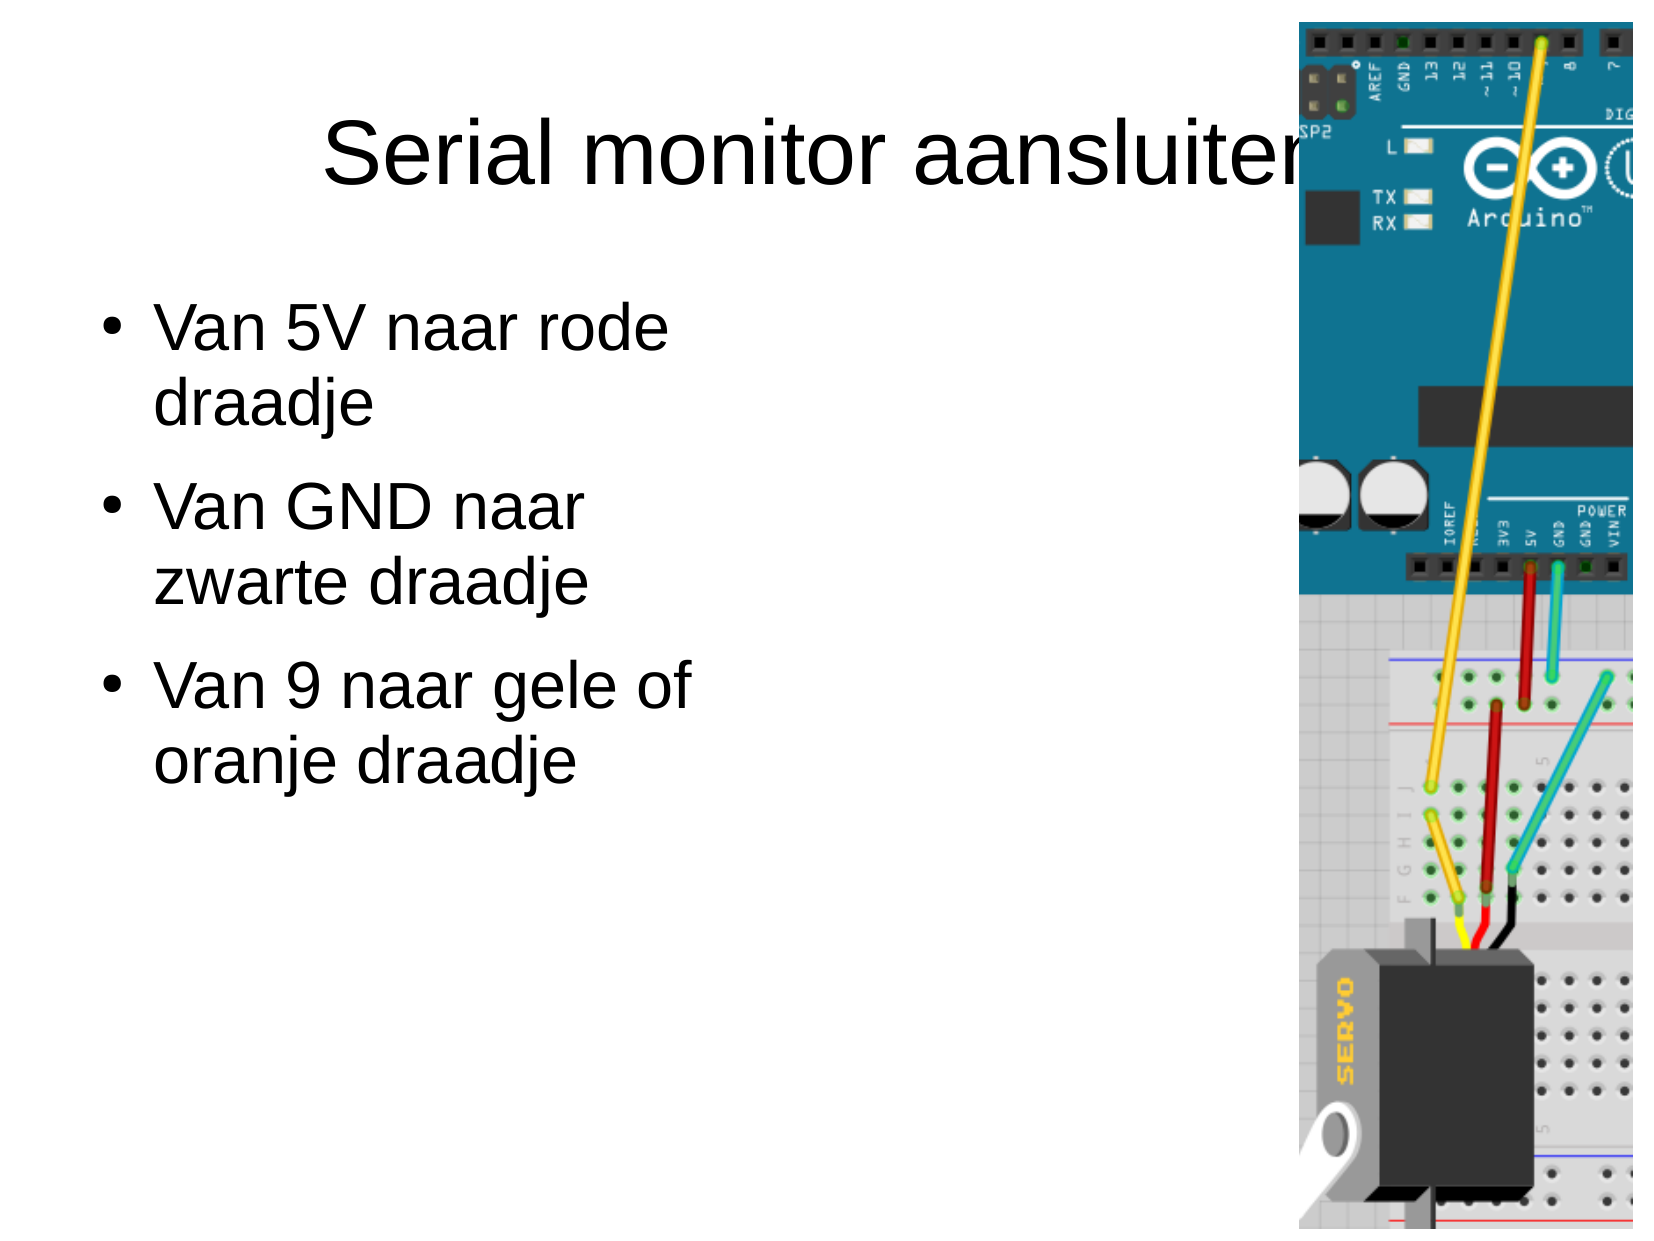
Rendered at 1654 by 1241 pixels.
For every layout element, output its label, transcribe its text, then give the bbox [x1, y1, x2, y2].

title Serial monitor aansluiten [82, 49, 1299, 257]
picture [1299, 22, 1633, 1229]
list Van 5V naar rode draadje Van GND naar zwarte draadje Van 9 naar gele of oranje draadje [82, 290, 756, 1205]
